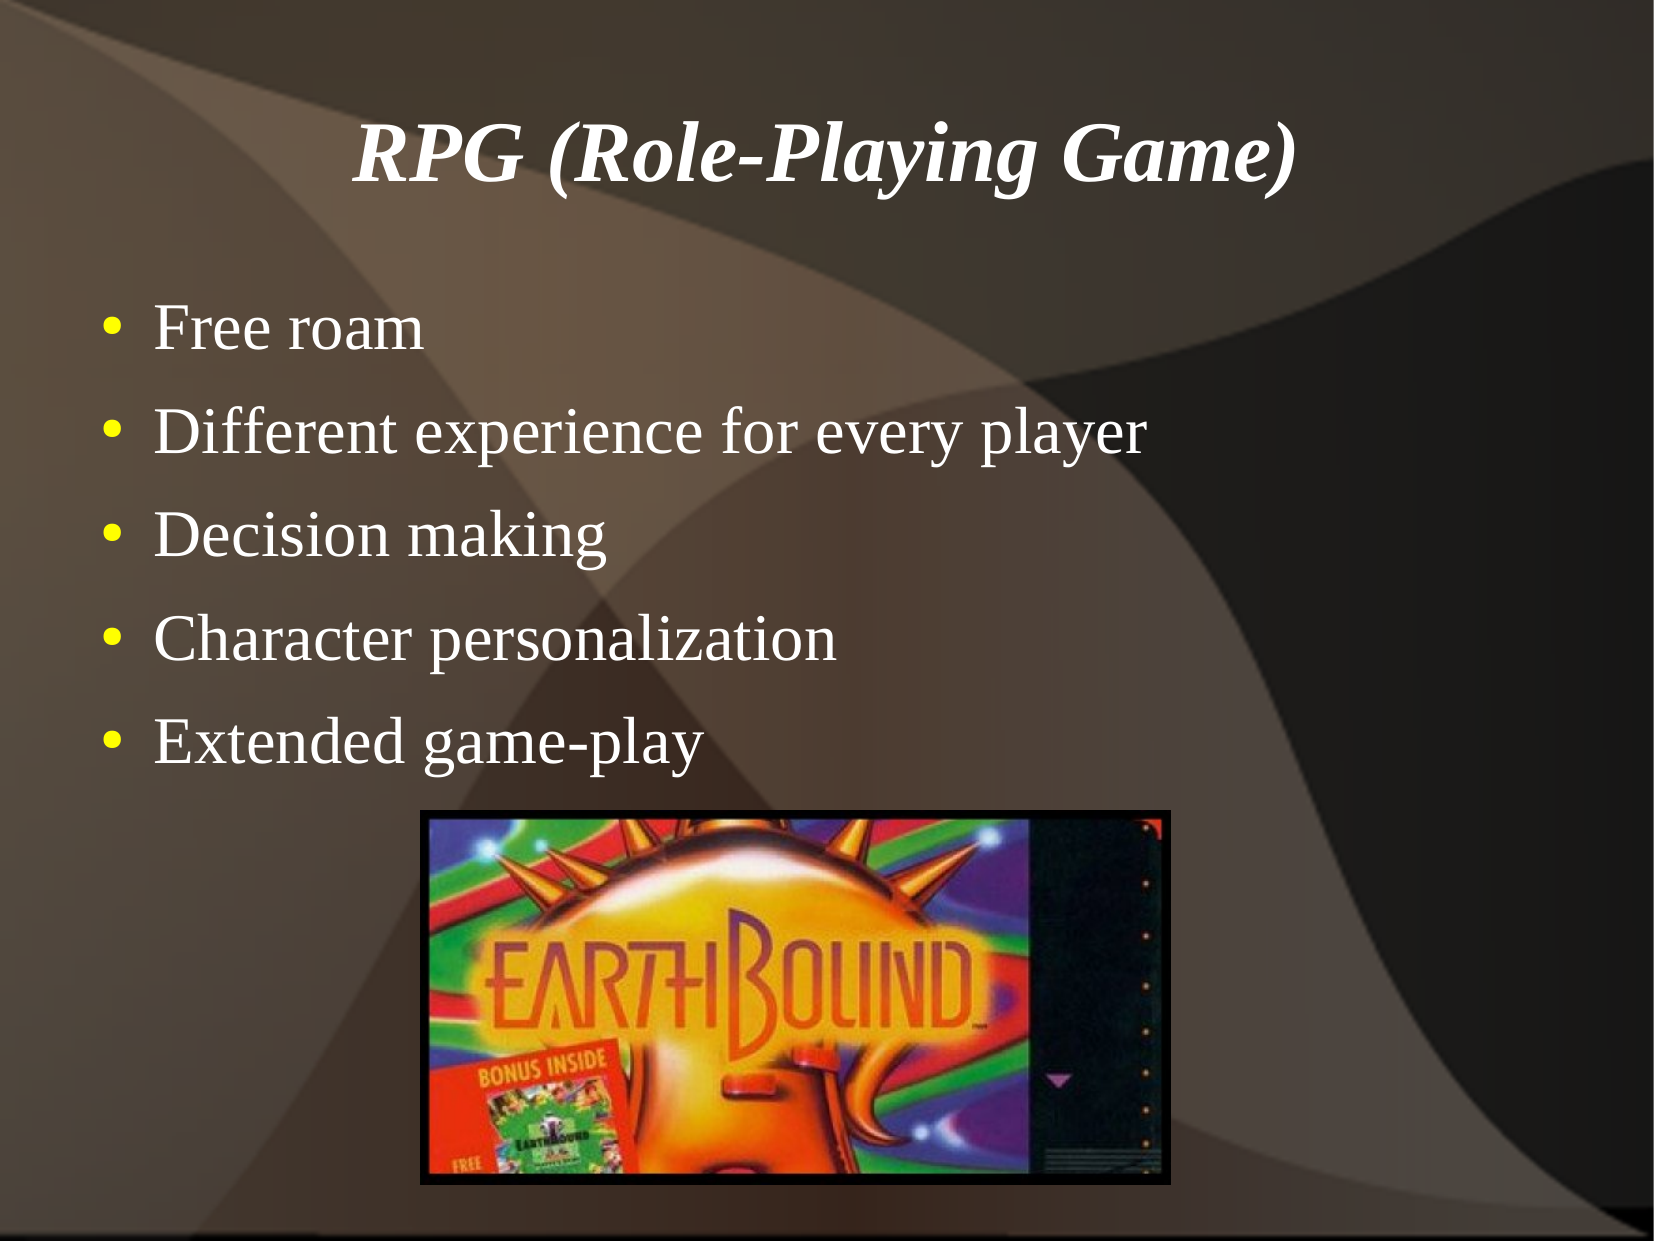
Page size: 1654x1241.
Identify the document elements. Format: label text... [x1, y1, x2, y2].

title RPG (Role-Playing Game) [82, 49, 1571, 257]
list Free roam Different experience for every player Decision making Character personalization Extended game-play [82, 290, 1571, 1109]
picture [0, 0, 1654, 1241]
